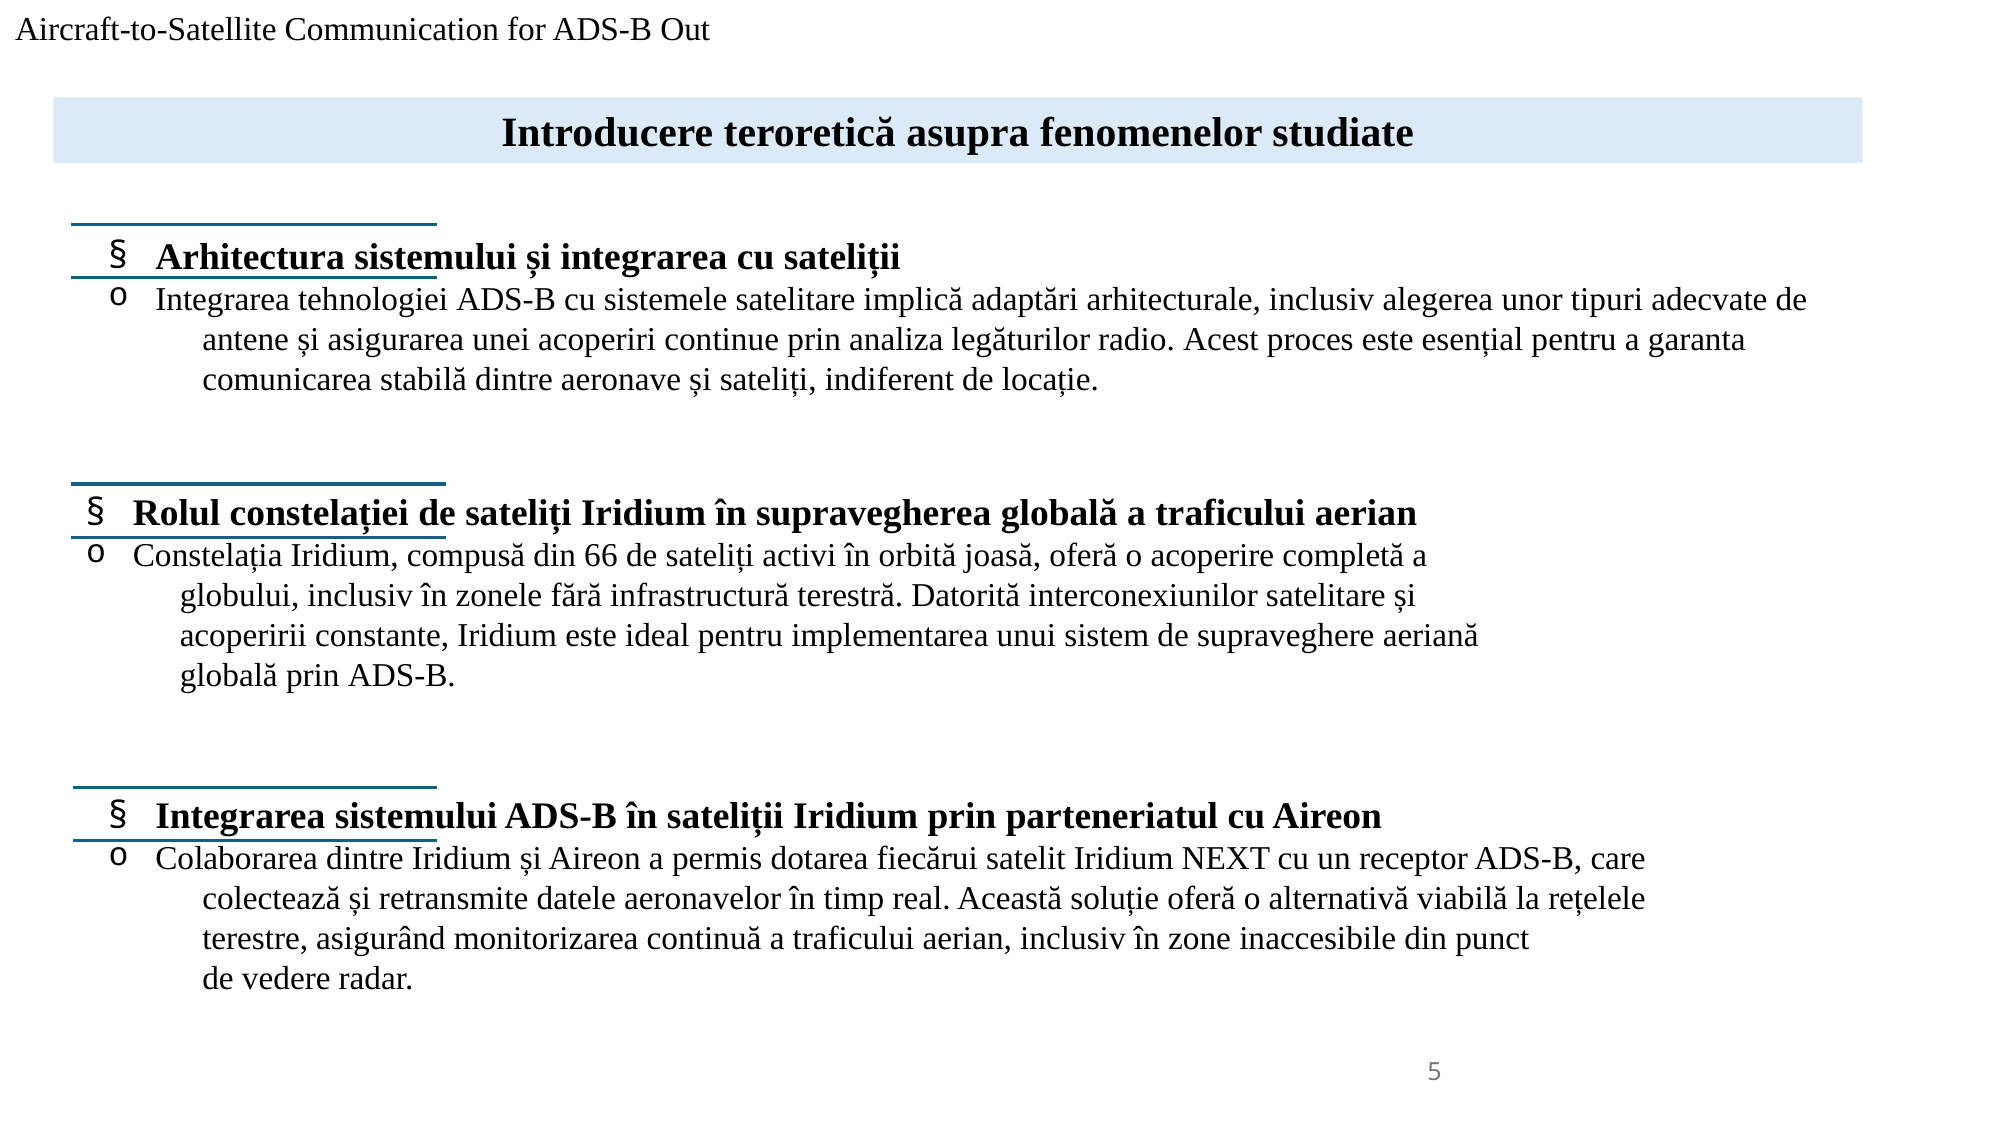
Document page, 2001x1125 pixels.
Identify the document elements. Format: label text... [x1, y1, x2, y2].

text_box Aircraft-to-Satellite Communication for ADS-B Out [0, 0, 1148, 56]
text_box Introducere teroretică asupra fenomenelor studiate [53, 97, 1863, 163]
text_box Arhitectura sistemului și integrarea cu sateliții Integrarea tehnologiei ADS-B cu sistemele satelitare implică adaptări arhitecturale, inclusiv alegerea unor tipuri adecvate de antene și asigurarea unei acoperiri continue prin analiza legăturilor radio. Acest proces este esențial pentru a garanta comunicarea stabilă dintre aeronave și sateliți, indiferent de locație. [93, 224, 1863, 407]
text_box Rolul constelației de sateliți Iridium în supravegherea globală a traficului aerian Constelația Iridium, compusă din 66 de sateliți activi în orbită joasă, oferă o acoperire completă a globului, inclusiv în zonele fără infrastructură terestră. Datorită interconexiunilor satelitare și acoperirii constante, Iridium este ideal pentru implementarea unui sistem de supraveghere aeriană globală prin ADS-B. [70, 480, 1512, 703]
text_box [1412, 1042, 1863, 1103]
text_box Integrarea sistemului ADS-B în sateliții Iridium prin parteneriatul cu Aireon Colaborarea dintre Iridium și Aireon a permis dotarea fiecărui satelit Iridium NEXT cu un receptor ADS-B, care colectează și retransmite datele aeronavelor în timp real. Această soluție oferă o alternativă viabilă la rețelele terestre, asigurând monitorizarea continuă a traficului aerian, inclusiv în zone inaccesibile din punct de vedere radar. [93, 784, 1706, 1007]
